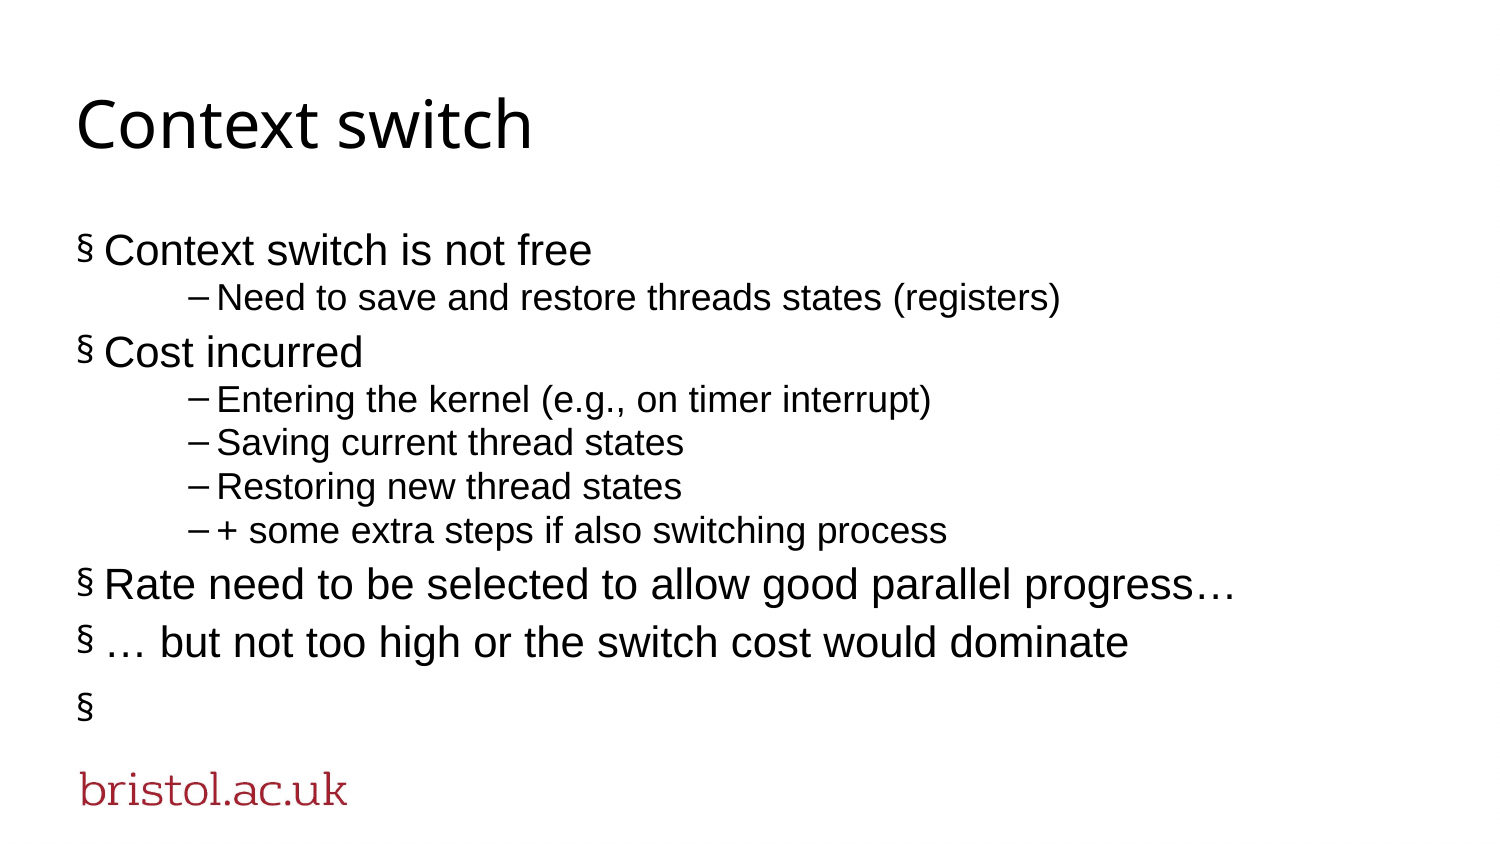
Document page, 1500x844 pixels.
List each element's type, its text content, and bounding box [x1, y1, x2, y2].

list Context switch is not free Need to save and restore threads states (registers) Cost incurred Entering the kernel (e.g., on timer interrupt) Saving current thread states Restoring new thread states + some extra steps if also switching process Rate need to be selected to allow good parallel progress… … but not too high or the switch cost would dominate [60, 224, 1440, 699]
title Context switch [60, 44, 1440, 209]
